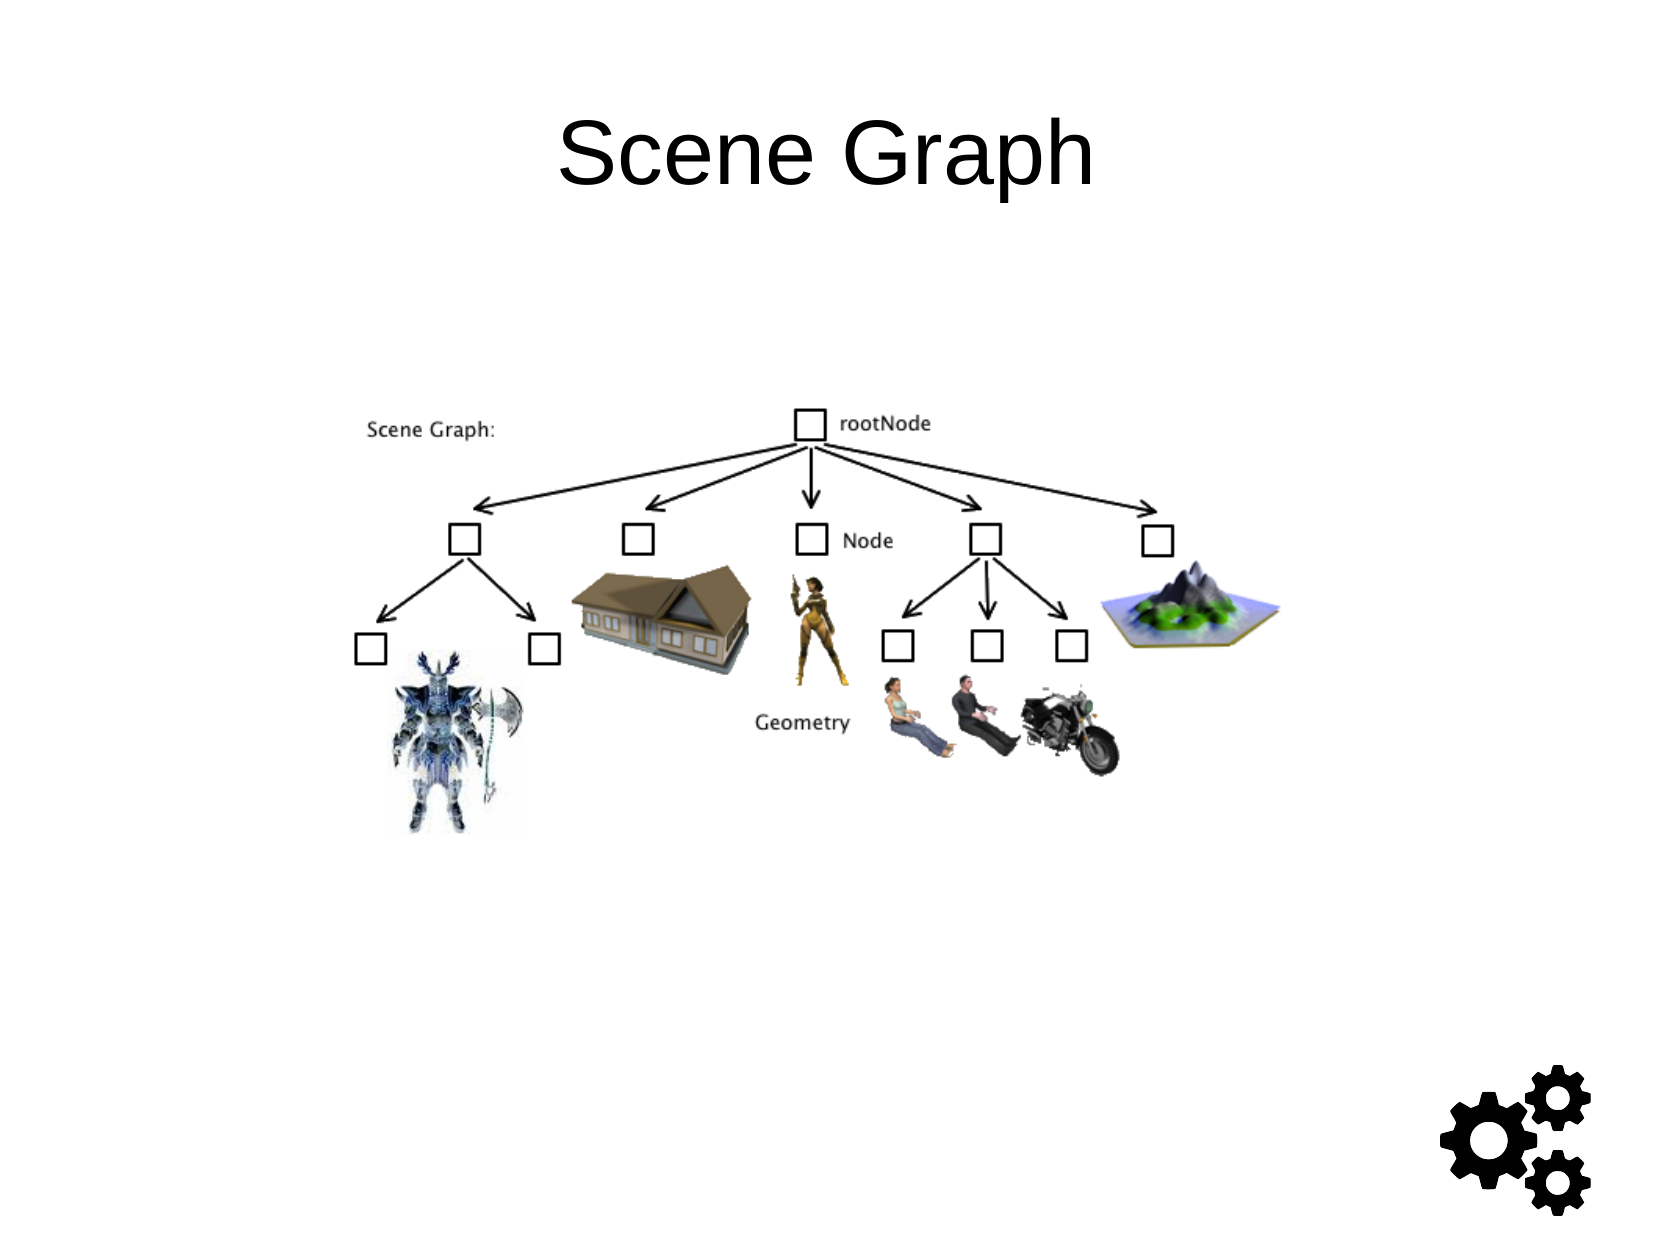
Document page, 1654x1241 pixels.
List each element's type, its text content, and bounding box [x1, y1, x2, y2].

title Scene Graph [82, 49, 1571, 257]
picture [350, 401, 1309, 841]
picture [1440, 1065, 1591, 1216]
